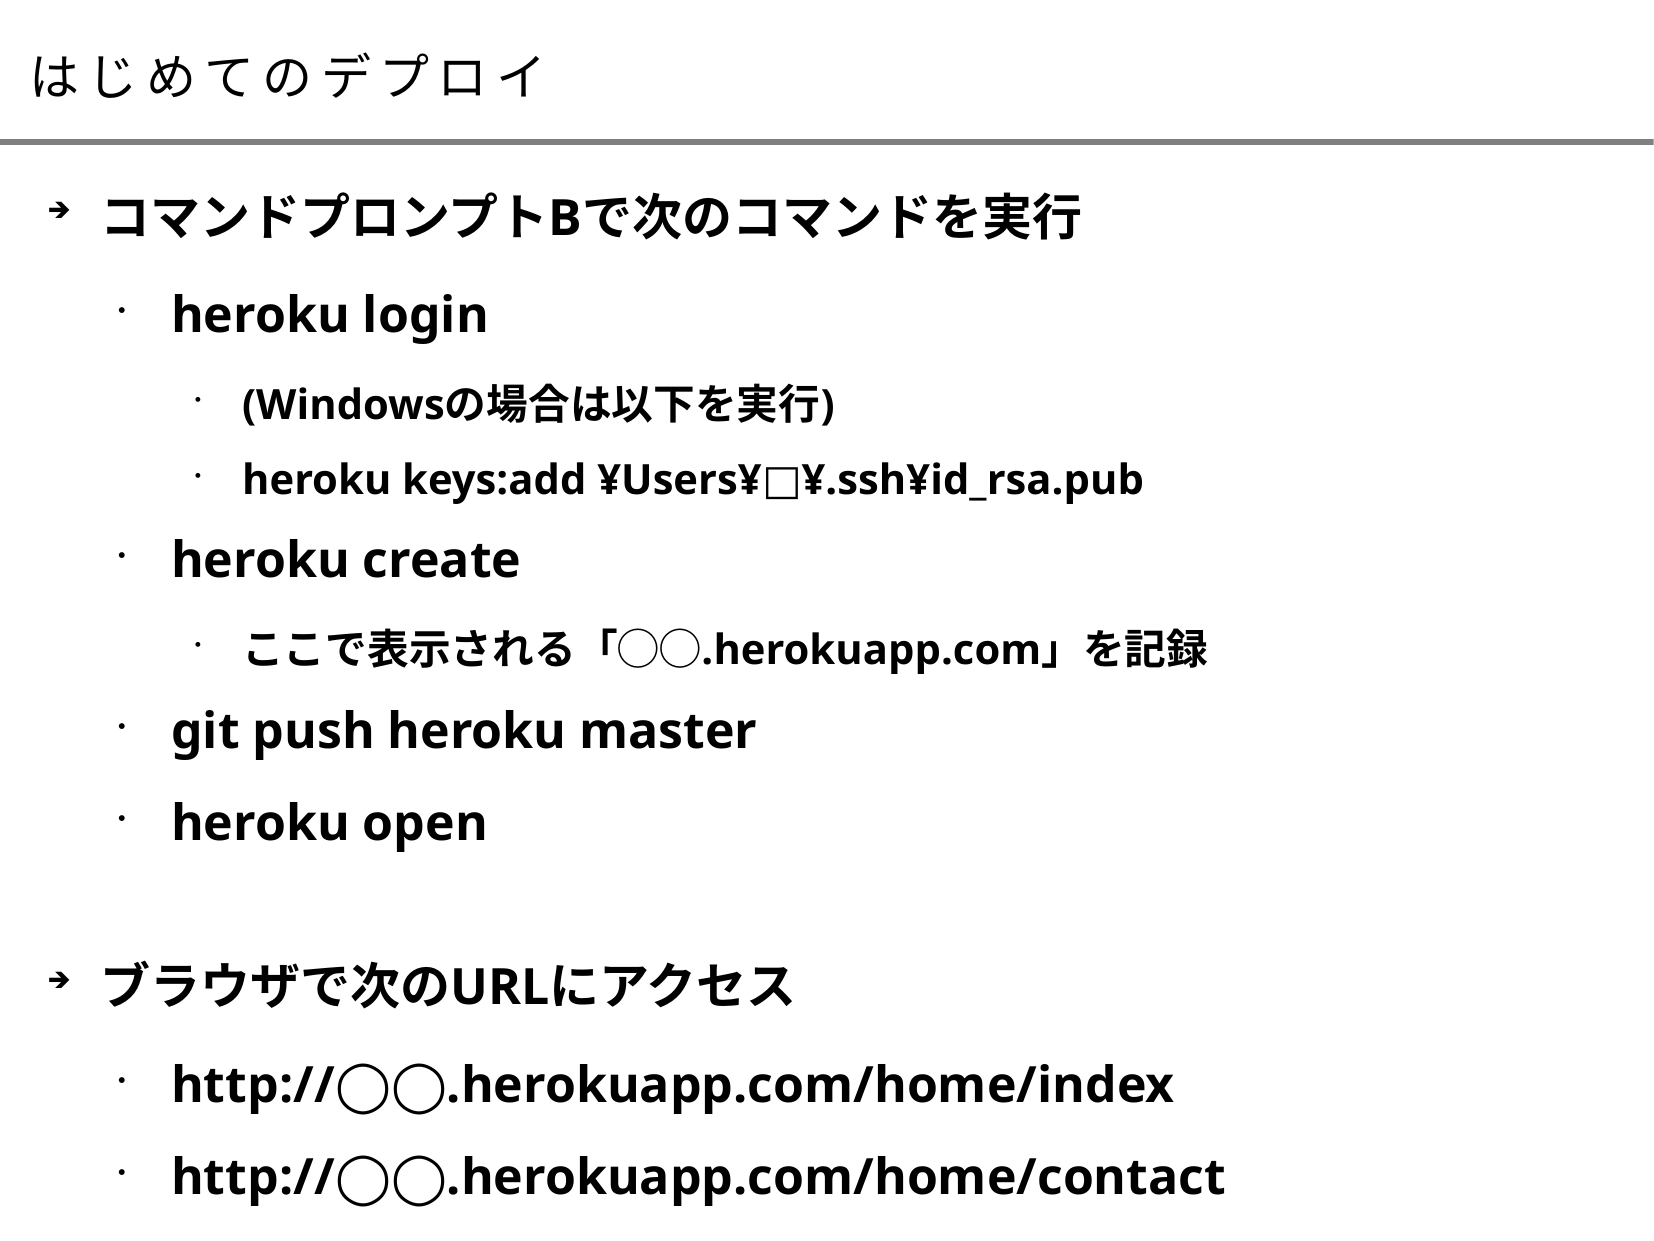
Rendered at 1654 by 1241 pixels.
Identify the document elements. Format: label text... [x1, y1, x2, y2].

title はじめてのデプロイ [29, 29, 1625, 119]
list コマンドプロンプトBで次のコマンドを実行 heroku login (Windowsの場合は以下を実行) heroku keys:add ¥Users¥□¥.ssh¥id_rsa.pub heroku create ここで表示される「◯◯.herokuapp.com」を記録 git push heroku master heroku open ブラウザで次のURLにアクセス http://◯◯.herokuapp.com/home/index http://◯◯.herokuapp.com/home/contact [29, 177, 1625, 1152]
